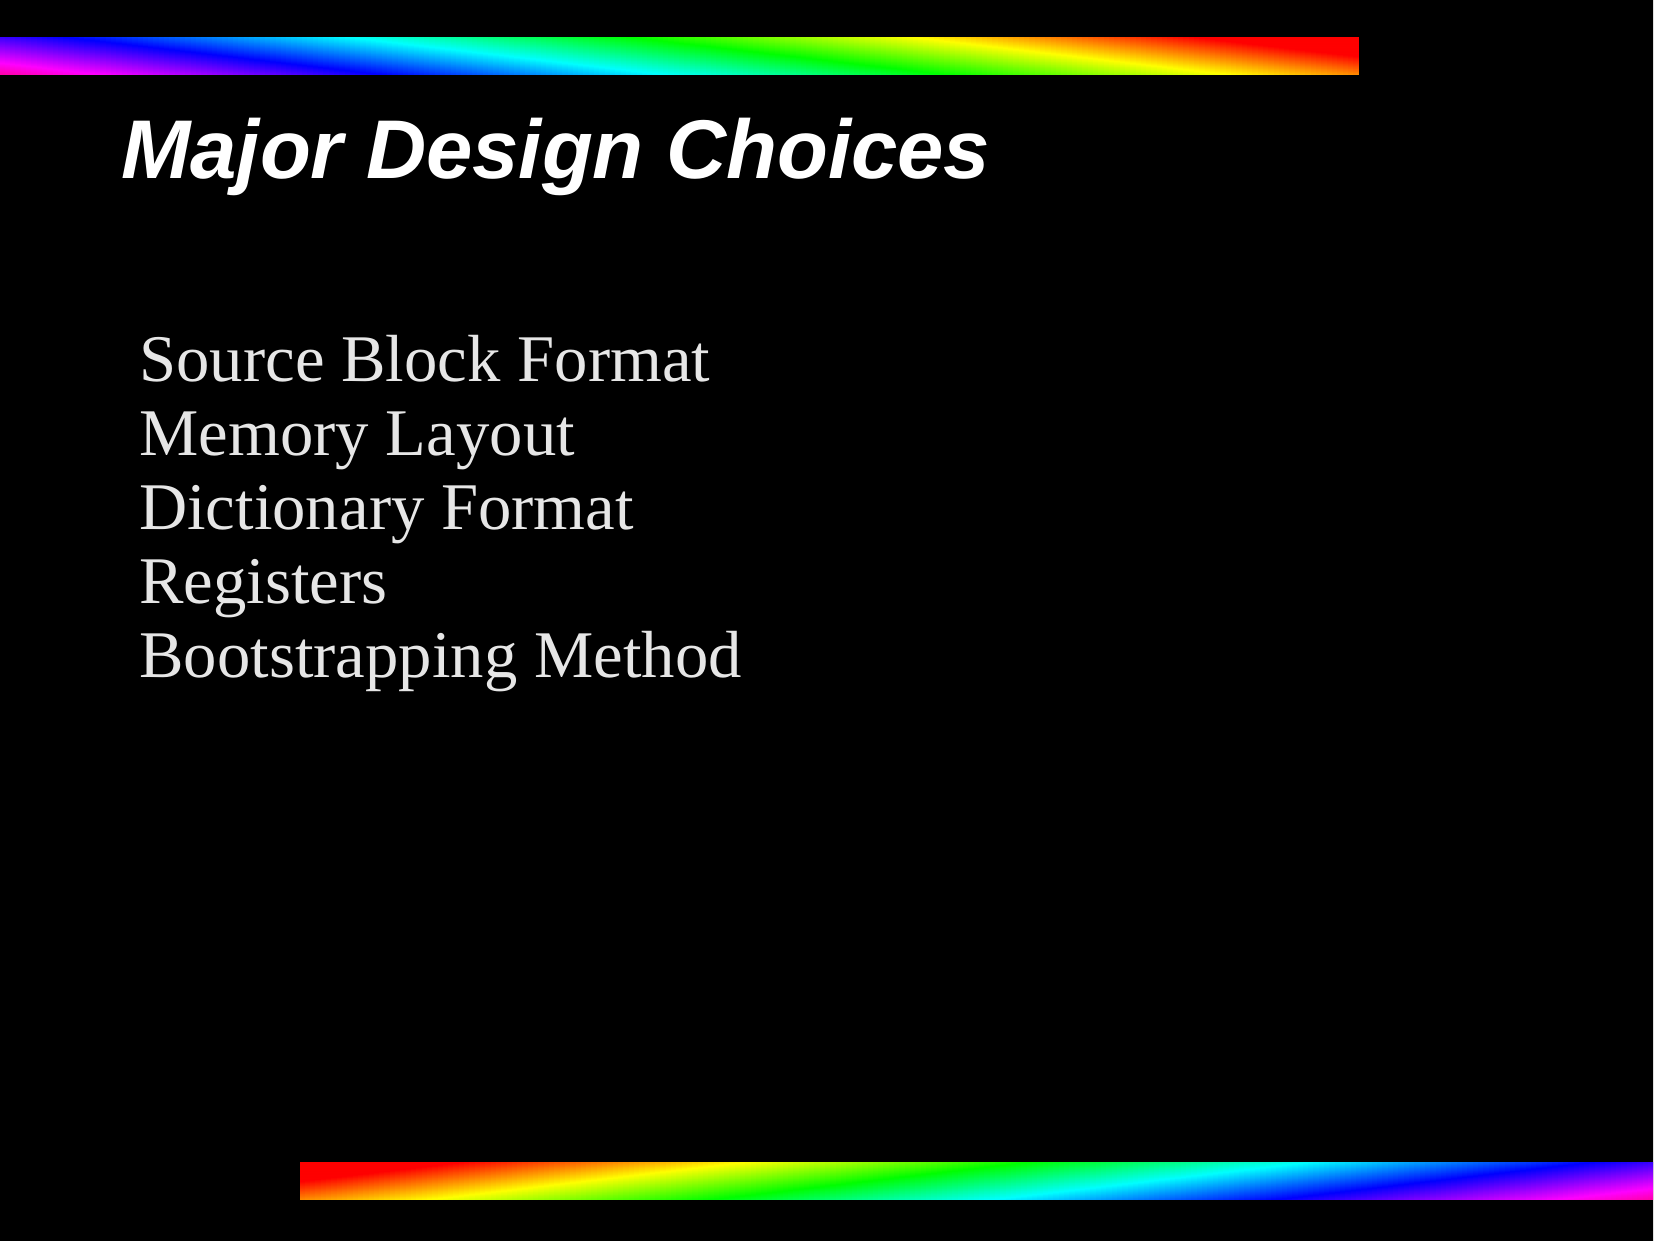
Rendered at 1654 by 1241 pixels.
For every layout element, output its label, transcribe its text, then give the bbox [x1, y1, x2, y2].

picture [0, 0, 1654, 1241]
title Major Design Choices [121, 53, 1534, 247]
list Source Block Format Memory Layout Dictionary Format Registers Bootstrapping Method [121, 322, 1561, 1118]
